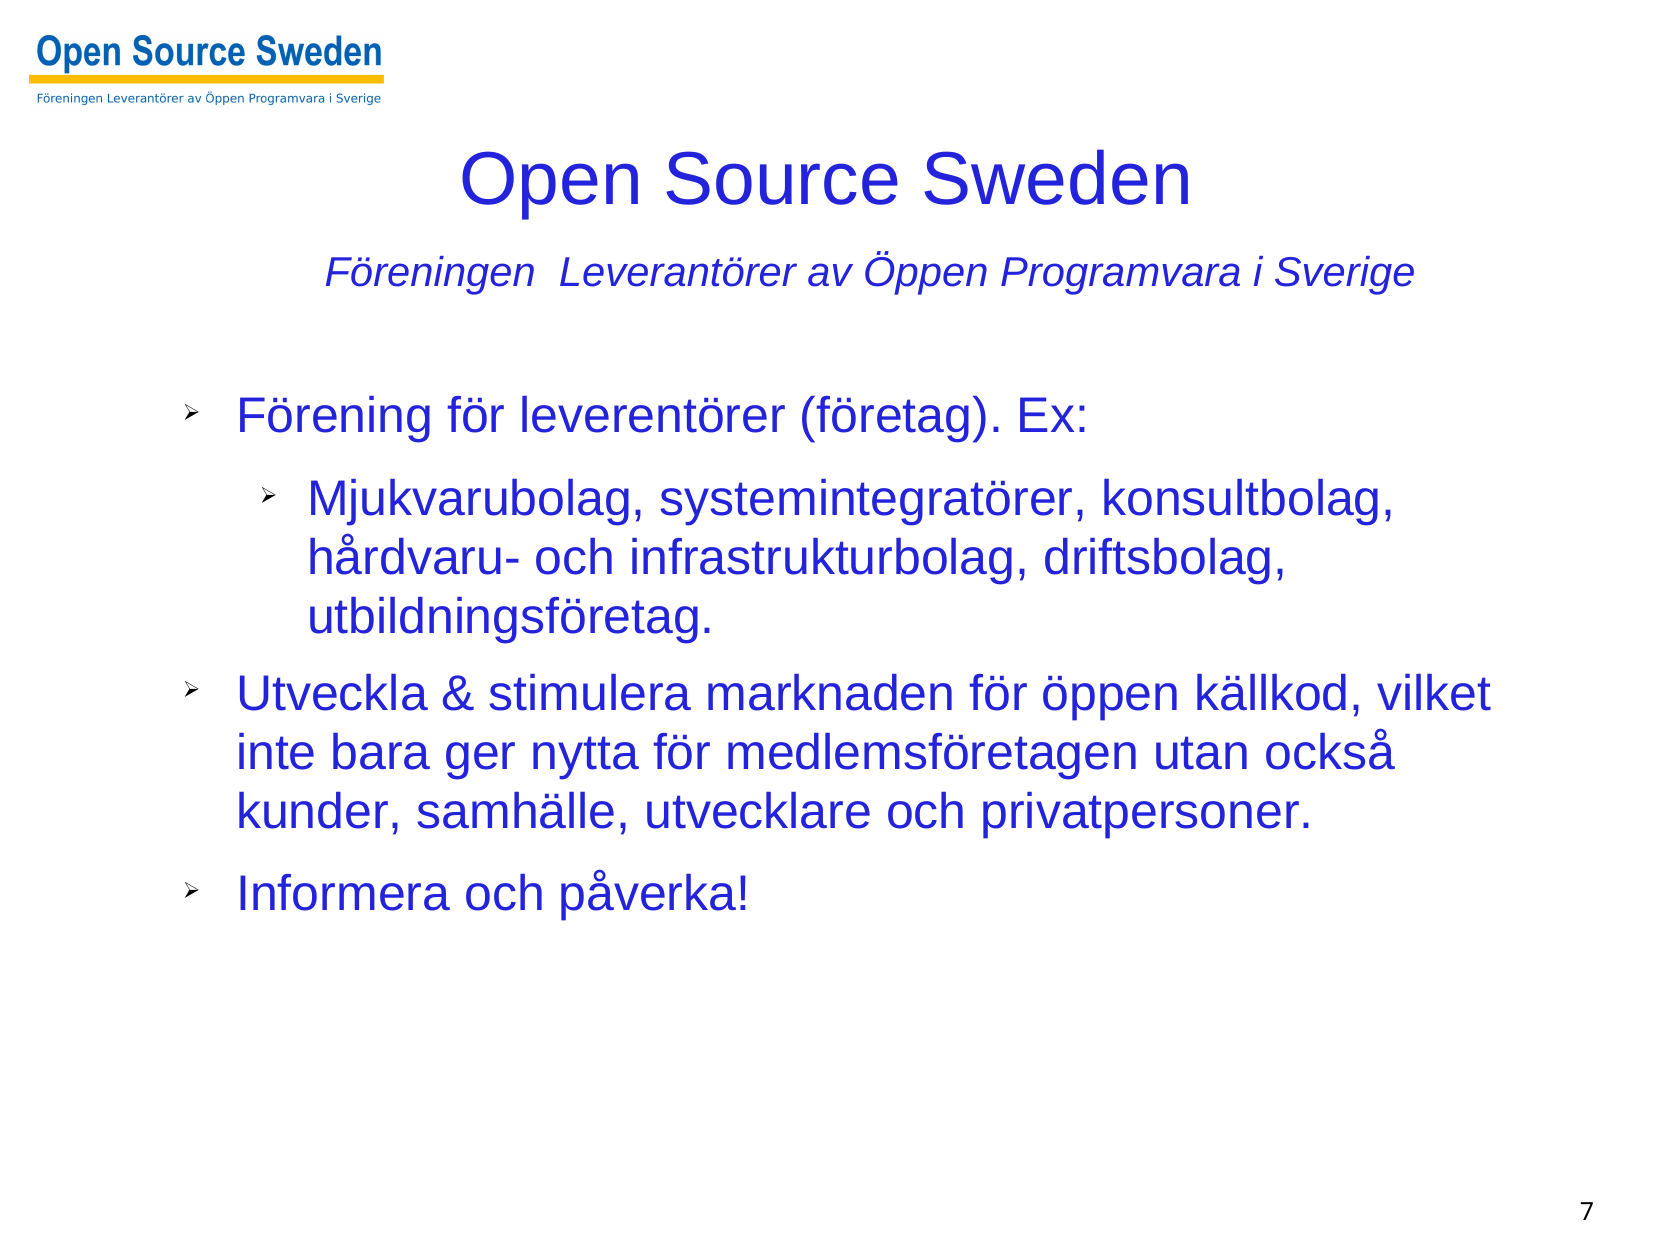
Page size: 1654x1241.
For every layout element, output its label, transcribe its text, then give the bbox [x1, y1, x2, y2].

picture [29, 29, 384, 112]
title Open Source Sweden [82, 114, 1571, 243]
list Föreningen Leverantörer av Öppen Programvara i Sverige [324, 236, 1429, 325]
list Förening för leverentörer (företag). Ex: Mjukvarubolag, systemintegratörer, konsultbolag, hårdvaru- och infrastrukturbolag, driftsbolag, utbildningsföretag. Utveckla & stimulera marknaden för öppen källkod, vilket inte bara ger nytta för medlemsföretagen utan också kunder, samhälle, utvecklare och privatpersoner. Informera och påverka! [165, 383, 1535, 1105]
